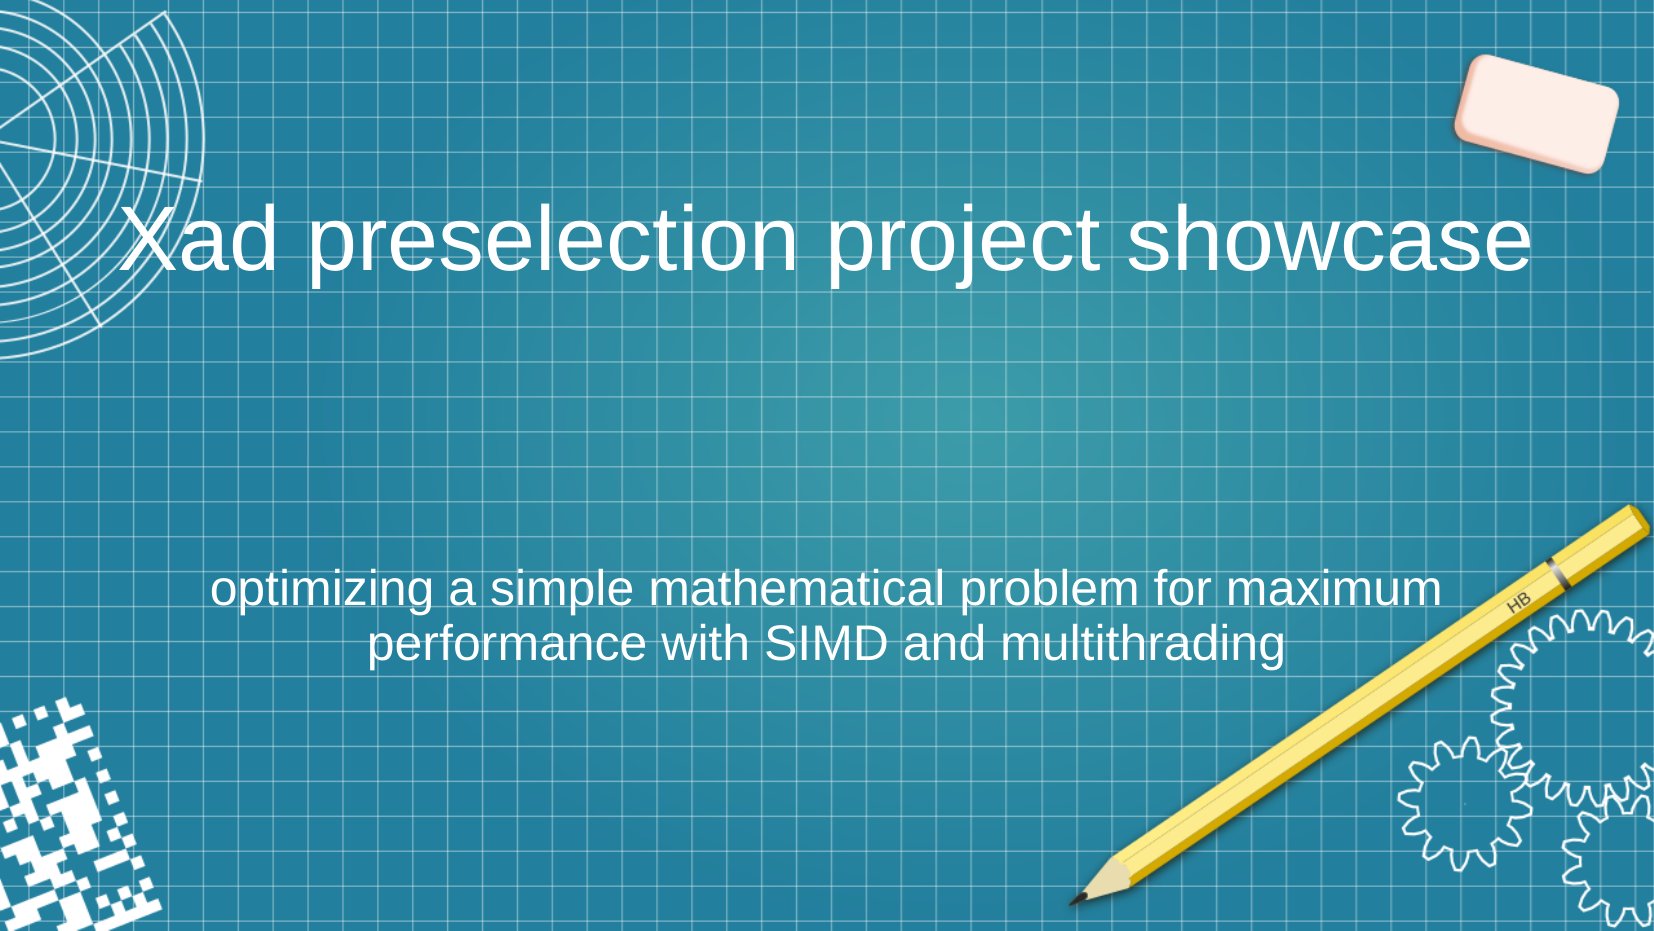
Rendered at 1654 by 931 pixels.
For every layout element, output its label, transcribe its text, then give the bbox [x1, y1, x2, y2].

picture [0, 0, 1654, 931]
subtitle optimizing a simple mathematical problem for maximum performance with SIMD and multithrading [82, 389, 1571, 842]
title Xad preselection project showcase [82, 132, 1571, 346]
